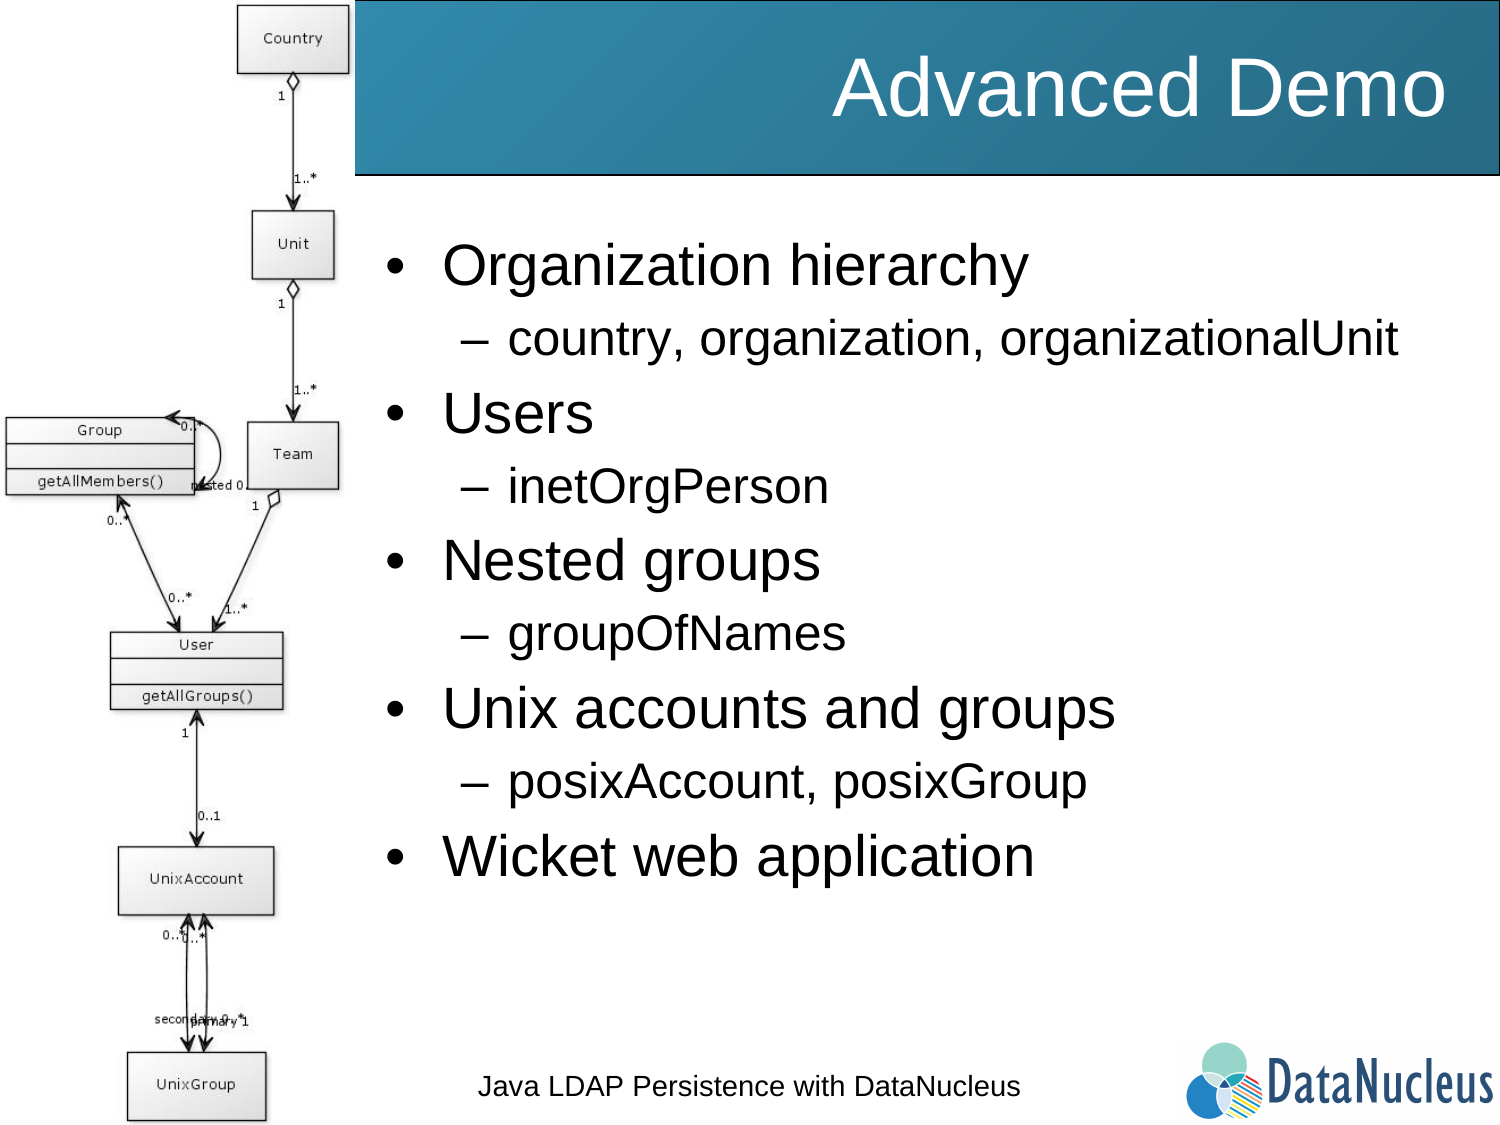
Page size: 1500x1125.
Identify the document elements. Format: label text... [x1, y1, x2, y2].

picture [0, 0, 355, 1125]
title Advanced Demo [355, 12, 1463, 163]
list Organization hierarchy country, organization, organizationalUnit Users inetOrgPerson Nested groups groupOfNames Unix accounts and groups posixAccount, posixGroup Wicket web application [371, 224, 1453, 1024]
picture [1178, 1038, 1500, 1125]
